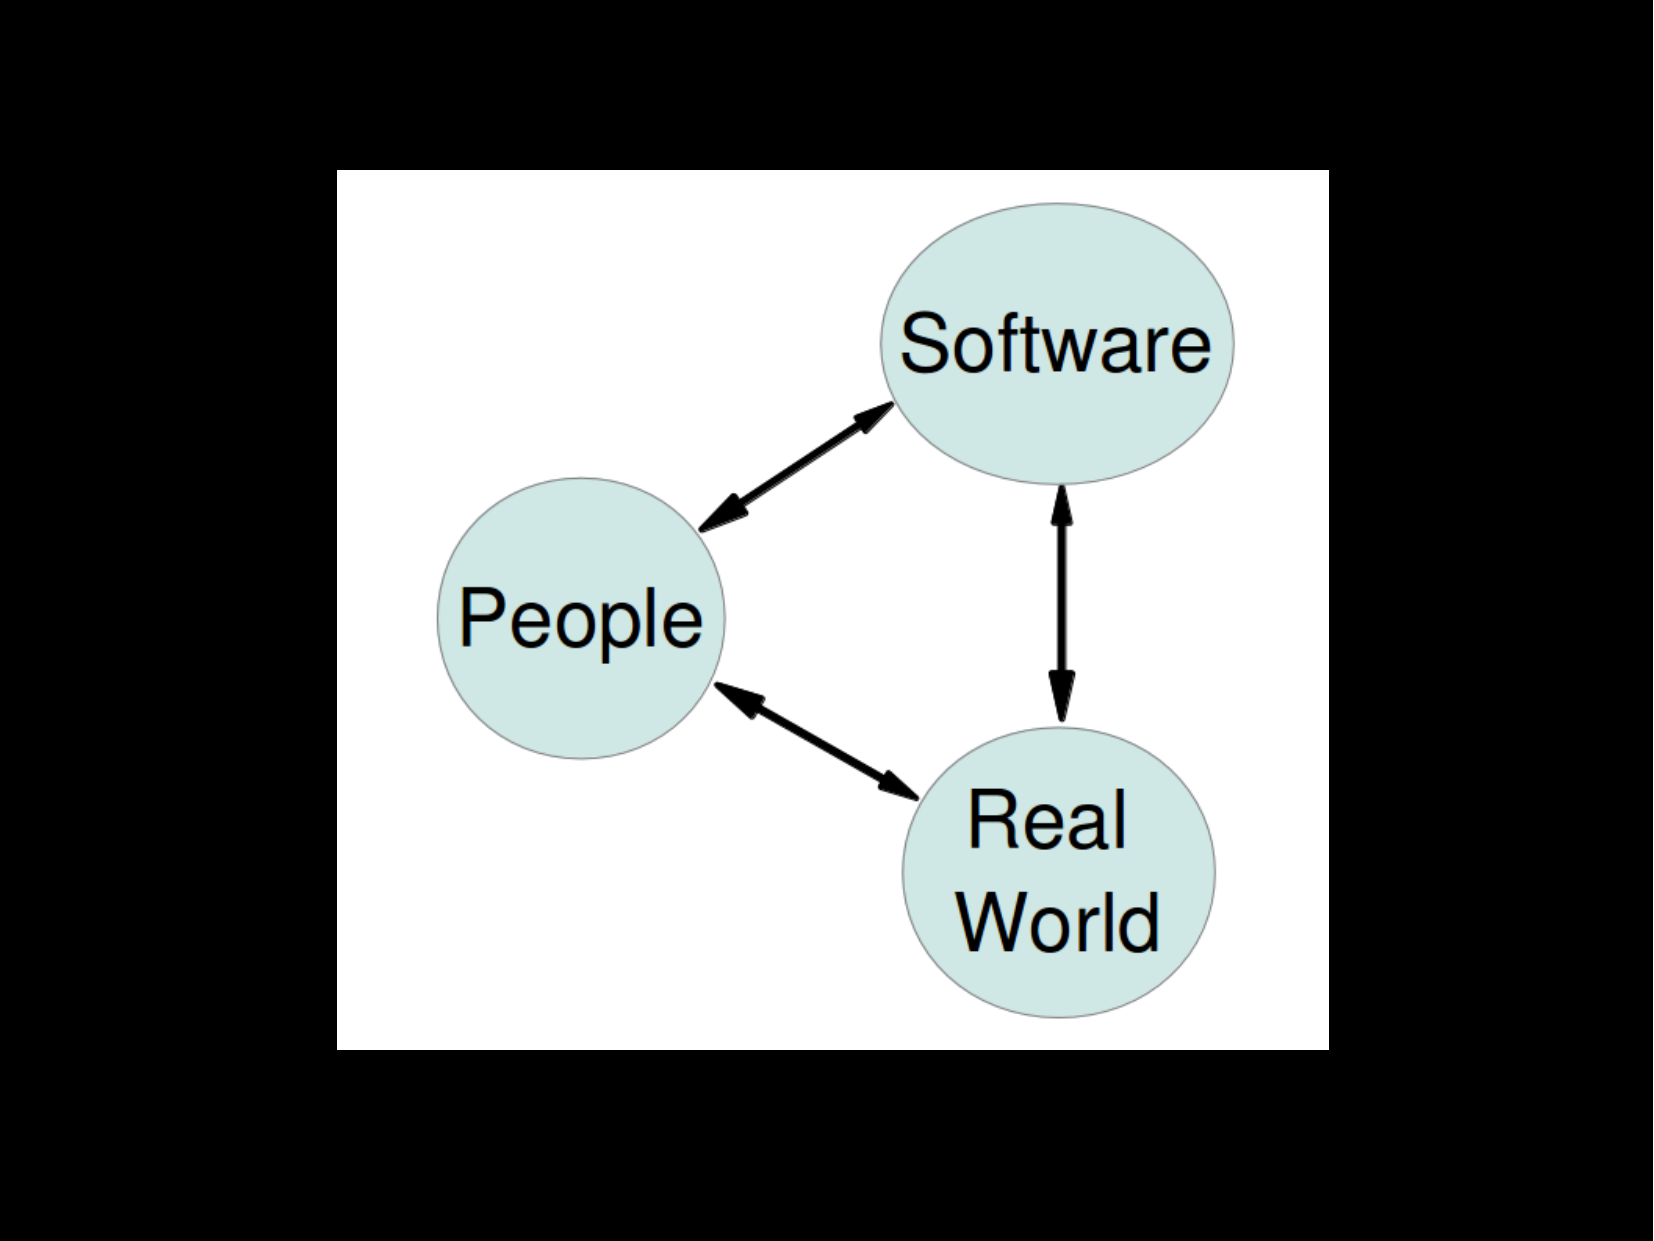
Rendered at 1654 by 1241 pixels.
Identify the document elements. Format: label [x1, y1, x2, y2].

picture [337, 170, 1329, 1051]
